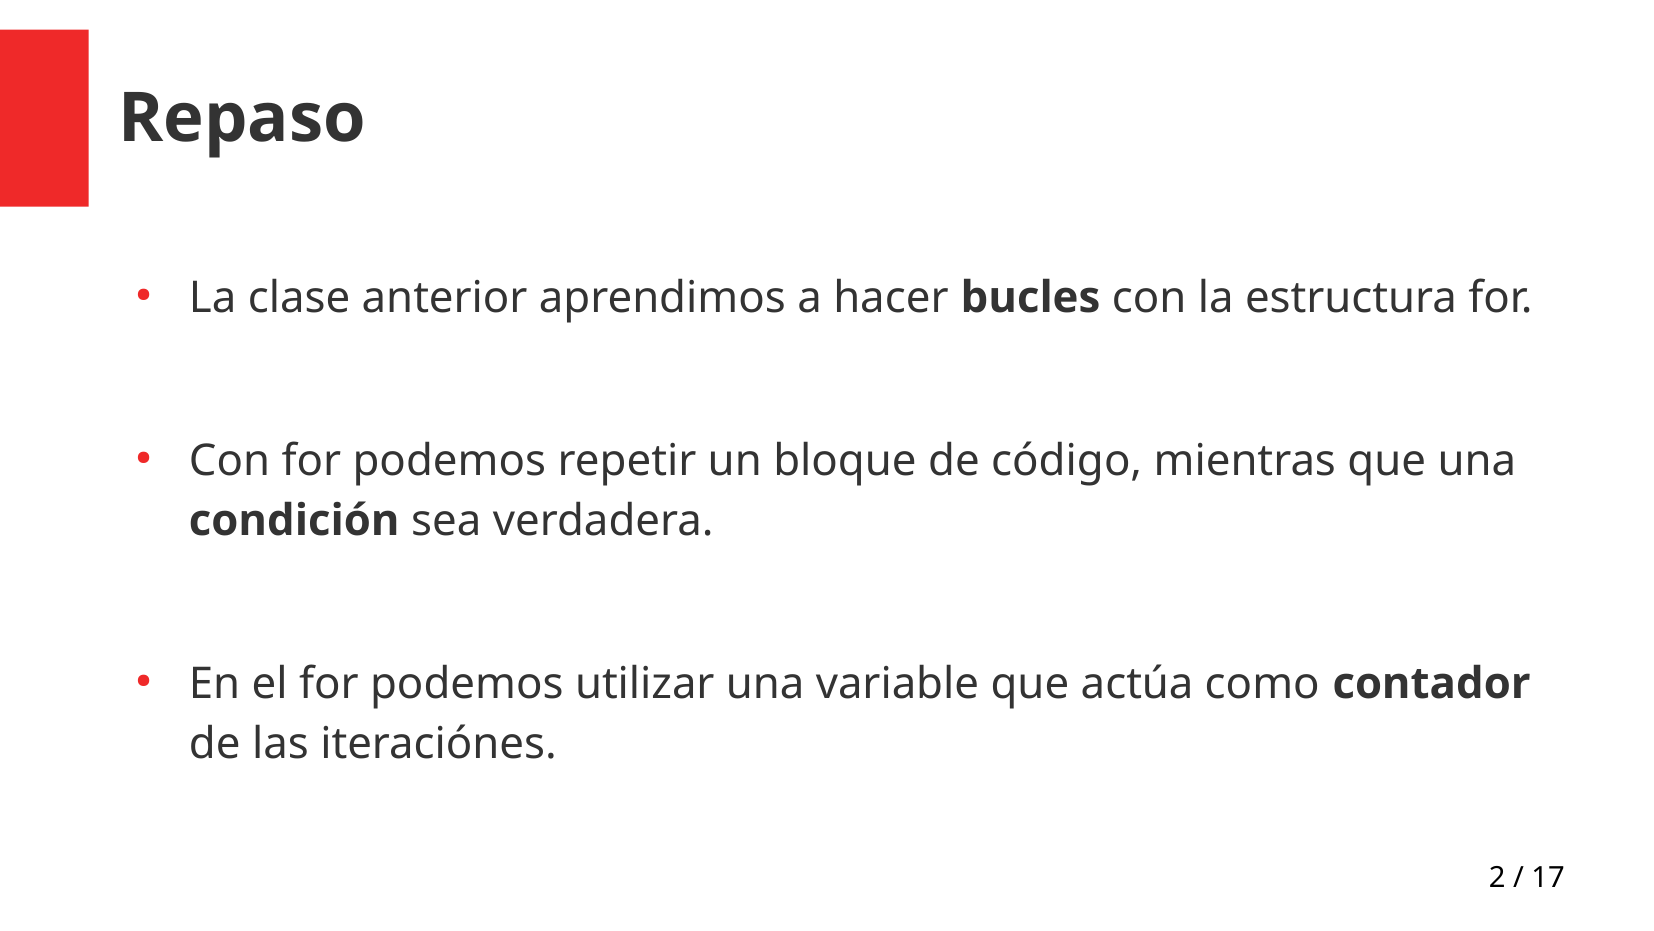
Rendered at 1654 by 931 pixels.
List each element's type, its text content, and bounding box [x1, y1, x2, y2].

list La clase anterior aprendimos a hacer bucles con la estructura for. Con for podemos repetir un bloque de código, mientras que una condición sea verdadera. En el for podemos utilizar una variable que actúa como contador de las iteraciónes. [118, 265, 1536, 806]
title Repaso [118, 37, 1571, 193]
